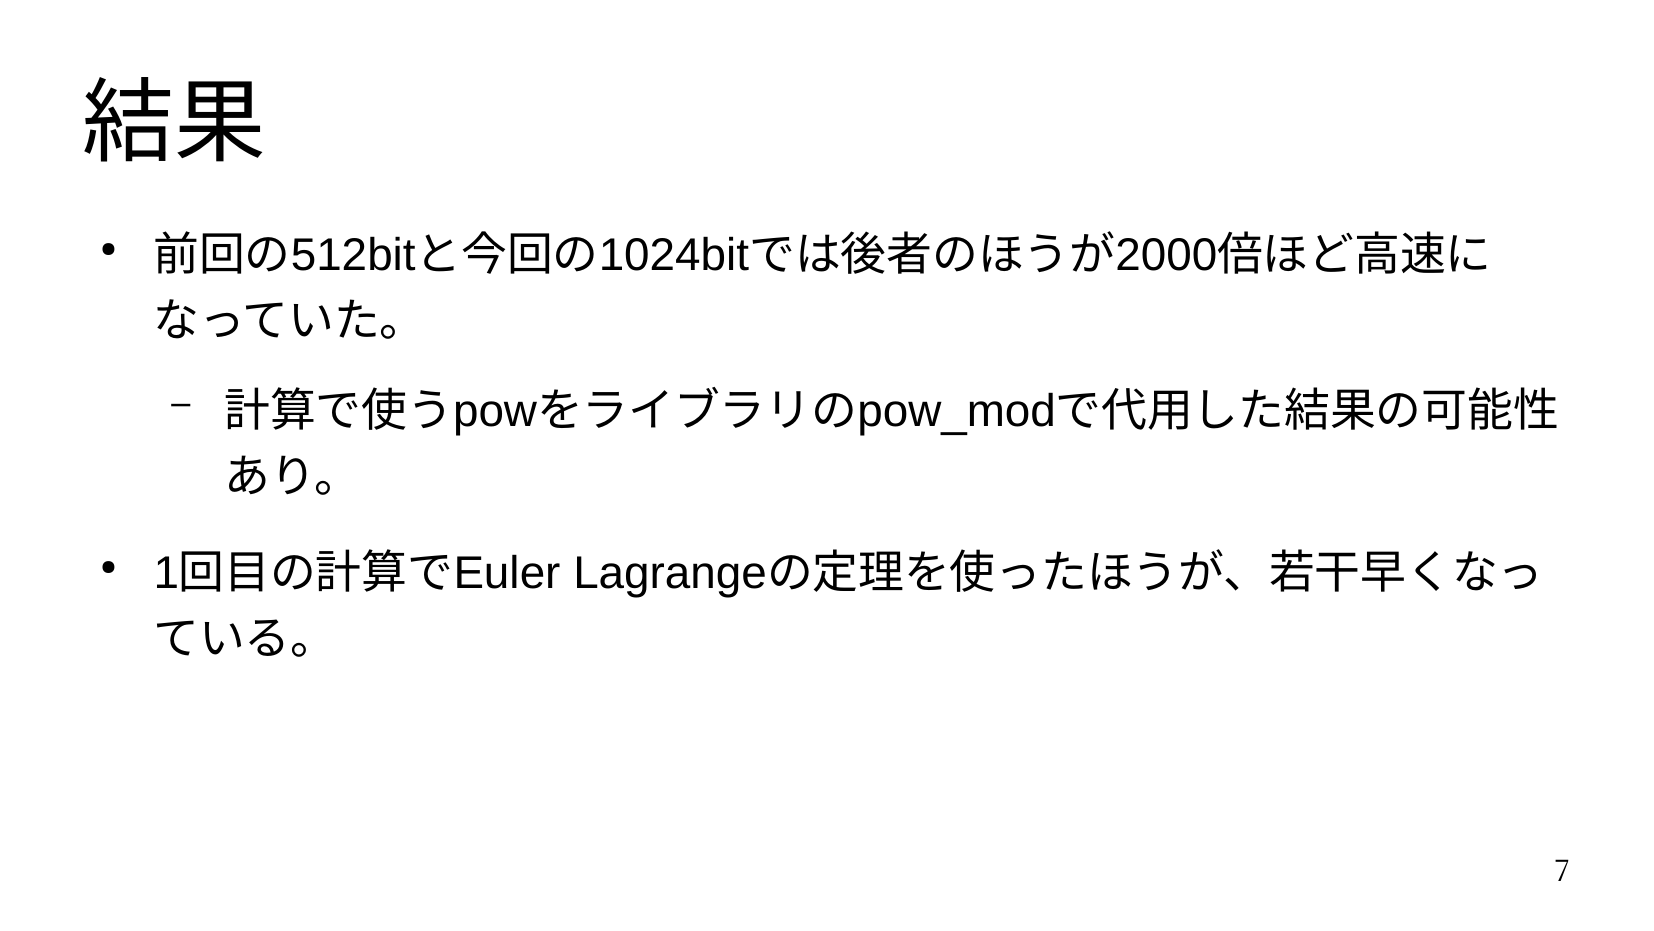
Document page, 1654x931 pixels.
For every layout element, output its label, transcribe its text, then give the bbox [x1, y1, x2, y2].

title 結果 [82, 37, 1571, 193]
list 前回の512bitと今回の1024bitでは後者のほうが2000倍ほど高速になっていた。 計算で使うpowをライブラリのpow_modで代用した結果の可能性あり。 1回目の計算でEuler Lagrangeの定理を使ったほうが、若干早くなっている。 [82, 217, 1571, 758]
